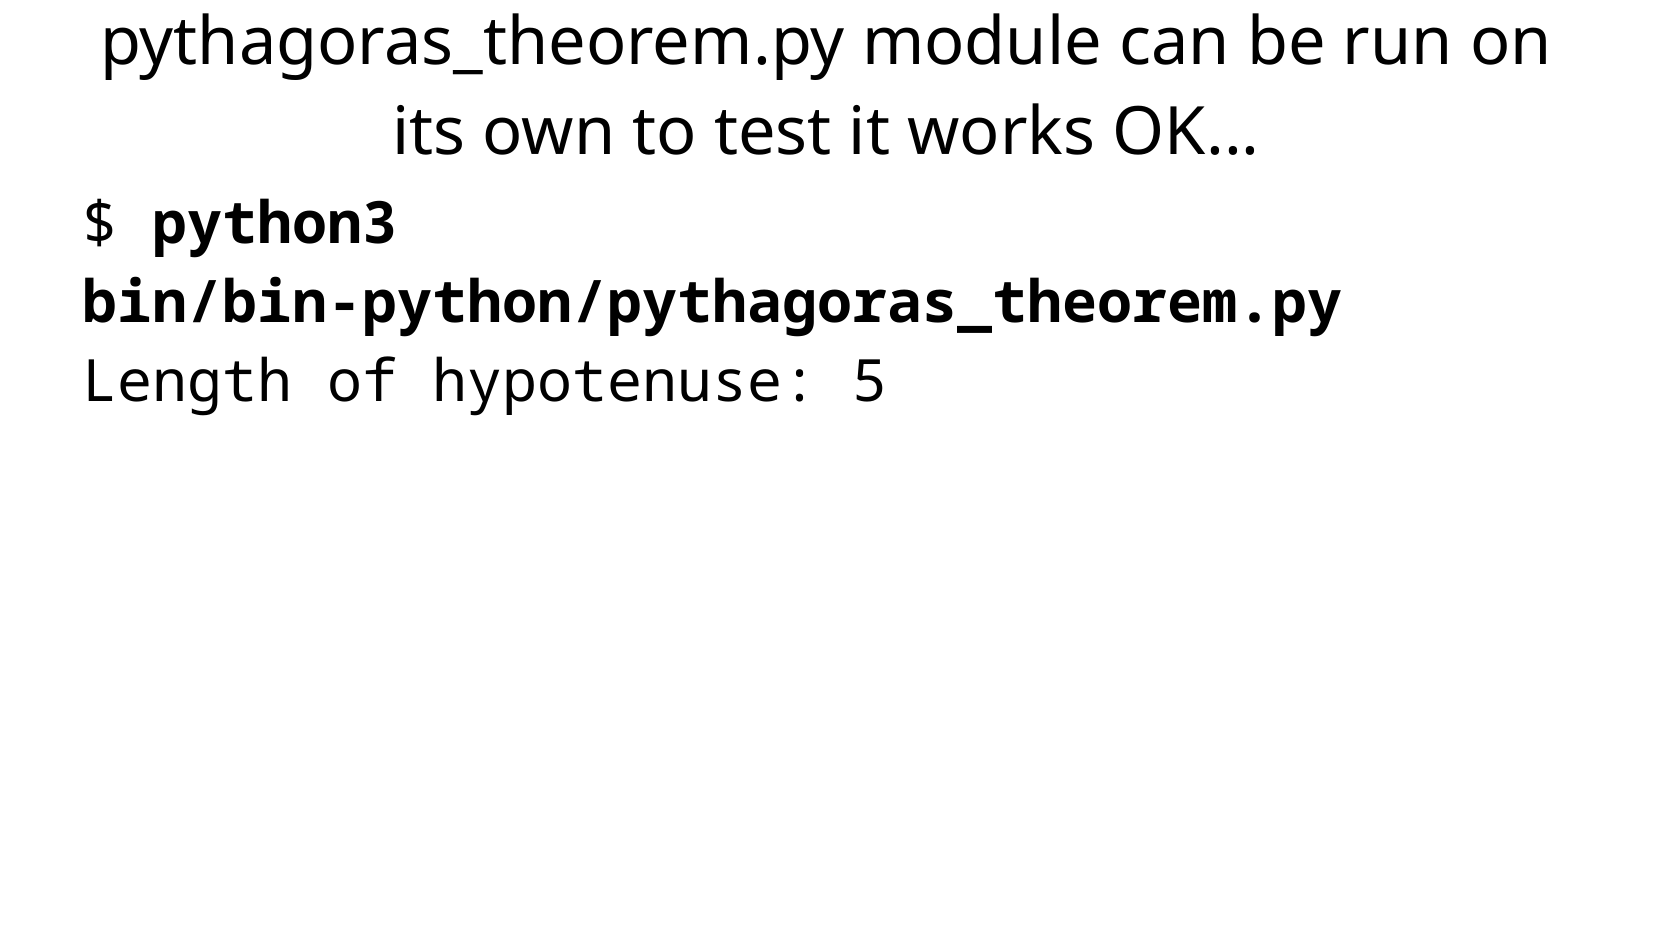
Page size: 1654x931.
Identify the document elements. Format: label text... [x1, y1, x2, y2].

title pythagoras_theorem.py module can be run on its own to test it works OK... [82, 16, 1571, 151]
text_box $ python3 bin/bin-python/pythagoras_theorem.py Length of hypotenuse: 5 [82, 186, 1571, 414]
